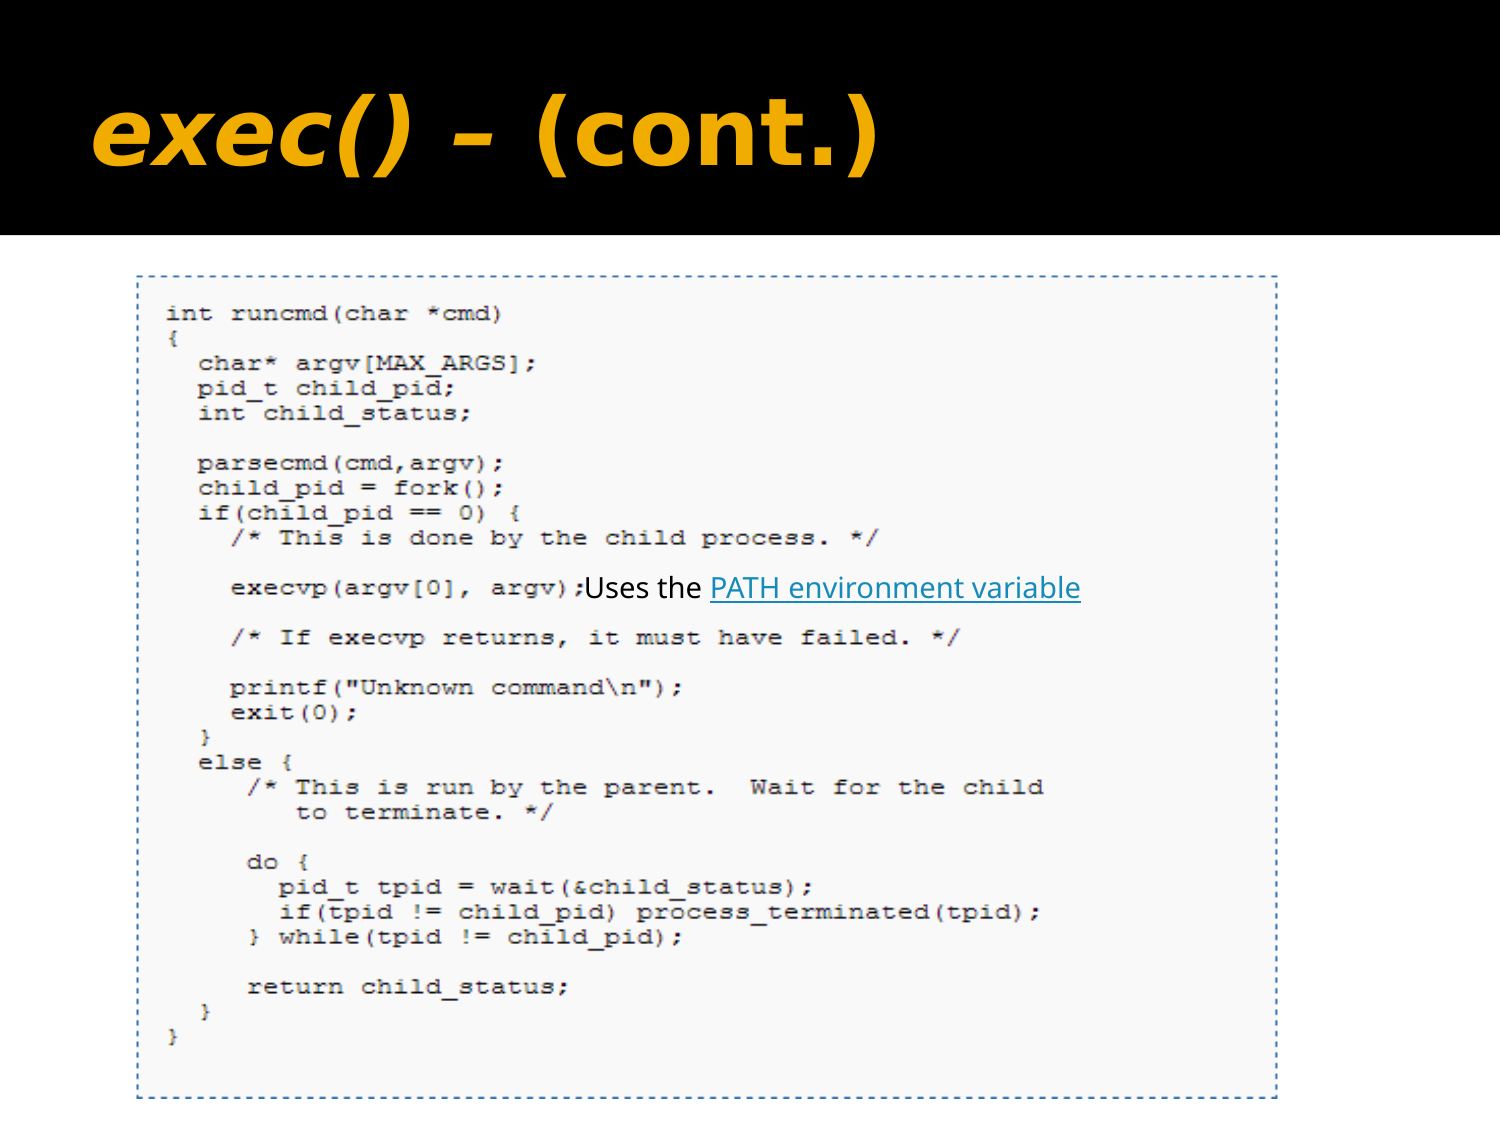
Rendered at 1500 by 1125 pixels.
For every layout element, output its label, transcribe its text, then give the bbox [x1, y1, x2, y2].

title exec() – (cont.) [75, 25, 1425, 231]
text_box Uses the PATH environment variable [568, 562, 1104, 618]
picture [135, 267, 1282, 1099]
